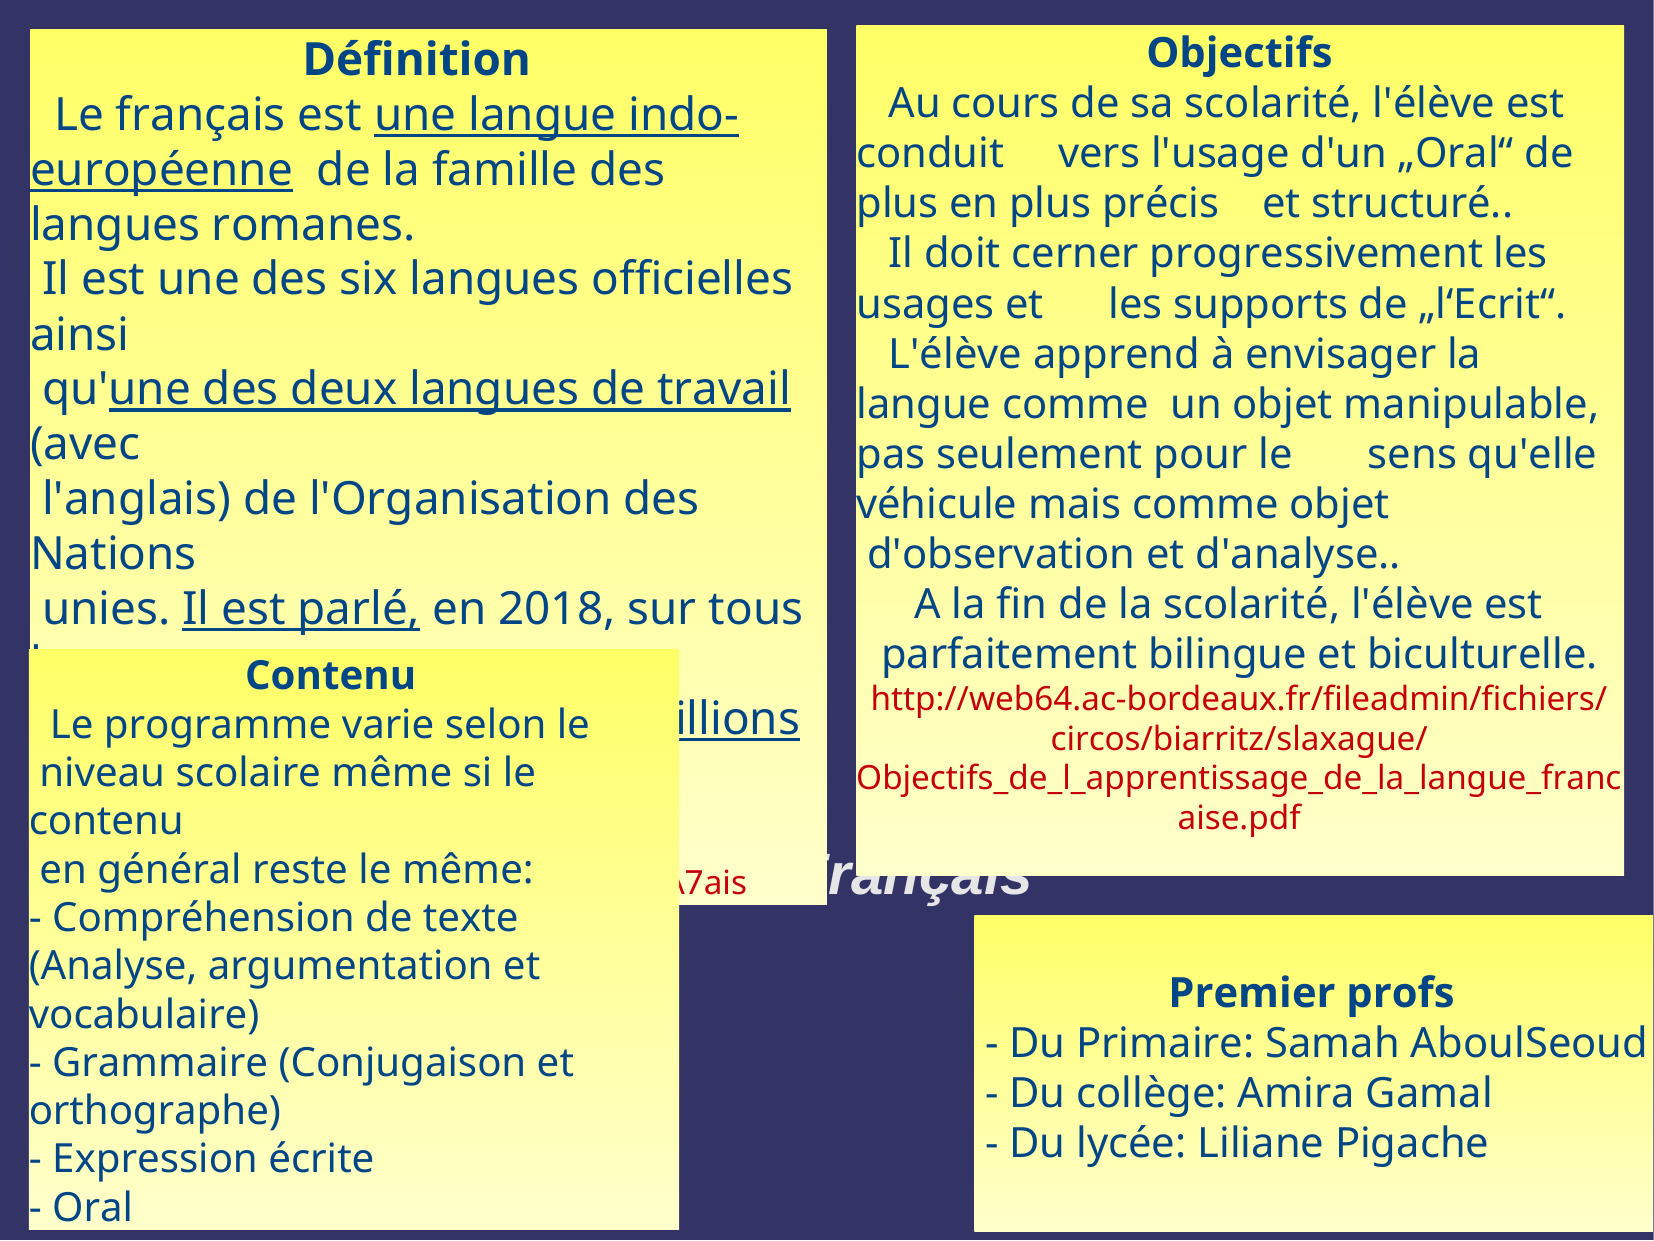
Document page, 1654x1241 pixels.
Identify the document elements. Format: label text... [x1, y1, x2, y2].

list Objectifs Au cours de sa scolarité, l'élève est conduit vers l'usage d'un „Oral“ de plus en plus précis et structuré.. Il doit cerner progressivement les usages et les supports de „l‘Ecrit“. L'élève apprend à envisager la langue comme un objet manipulable, pas seulement pour le sens qu'elle véhicule mais comme objet d'observation et d'analyse.. A la fin de la scolarité, l'élève est parfaitement bilingue et biculturelle. http://web64.ac-bordeaux.fr/fileadmin/fichiers/circos/biarritz/slaxague/Objectifs_de_l_apprentissage_de_la_langue_francaise.pdf [856, 25, 1625, 827]
list Contenu Le programme varie selon le niveau scolaire même si le contenu en général reste le même: - Compréhension de texte (Analyse, argumentation et vocabulaire) - Grammaire (Conjugaison et orthographe) - Expression écrite - Oral [28, 649, 680, 1230]
title Le Français [680, 797, 1063, 945]
list Premier profs - Du Primaire: Samah AboulSeoud - Du collège: Amira Gamal - Du lycée: Liliane Pigache [974, 915, 1653, 1232]
list Définition Le français est une langue indo-européenne de la famille des langues romanes. Il est une des six langues officielles ainsi qu'une des deux langues de travail (avec l'anglais) de l'Organisation des Nations unies. Il est parlé, en 2018, sur tous les continents par environ 300 millions de personnes https://fr.wikipedia.org/wiki/Fran%C3%A7ais [30, 29, 827, 636]
